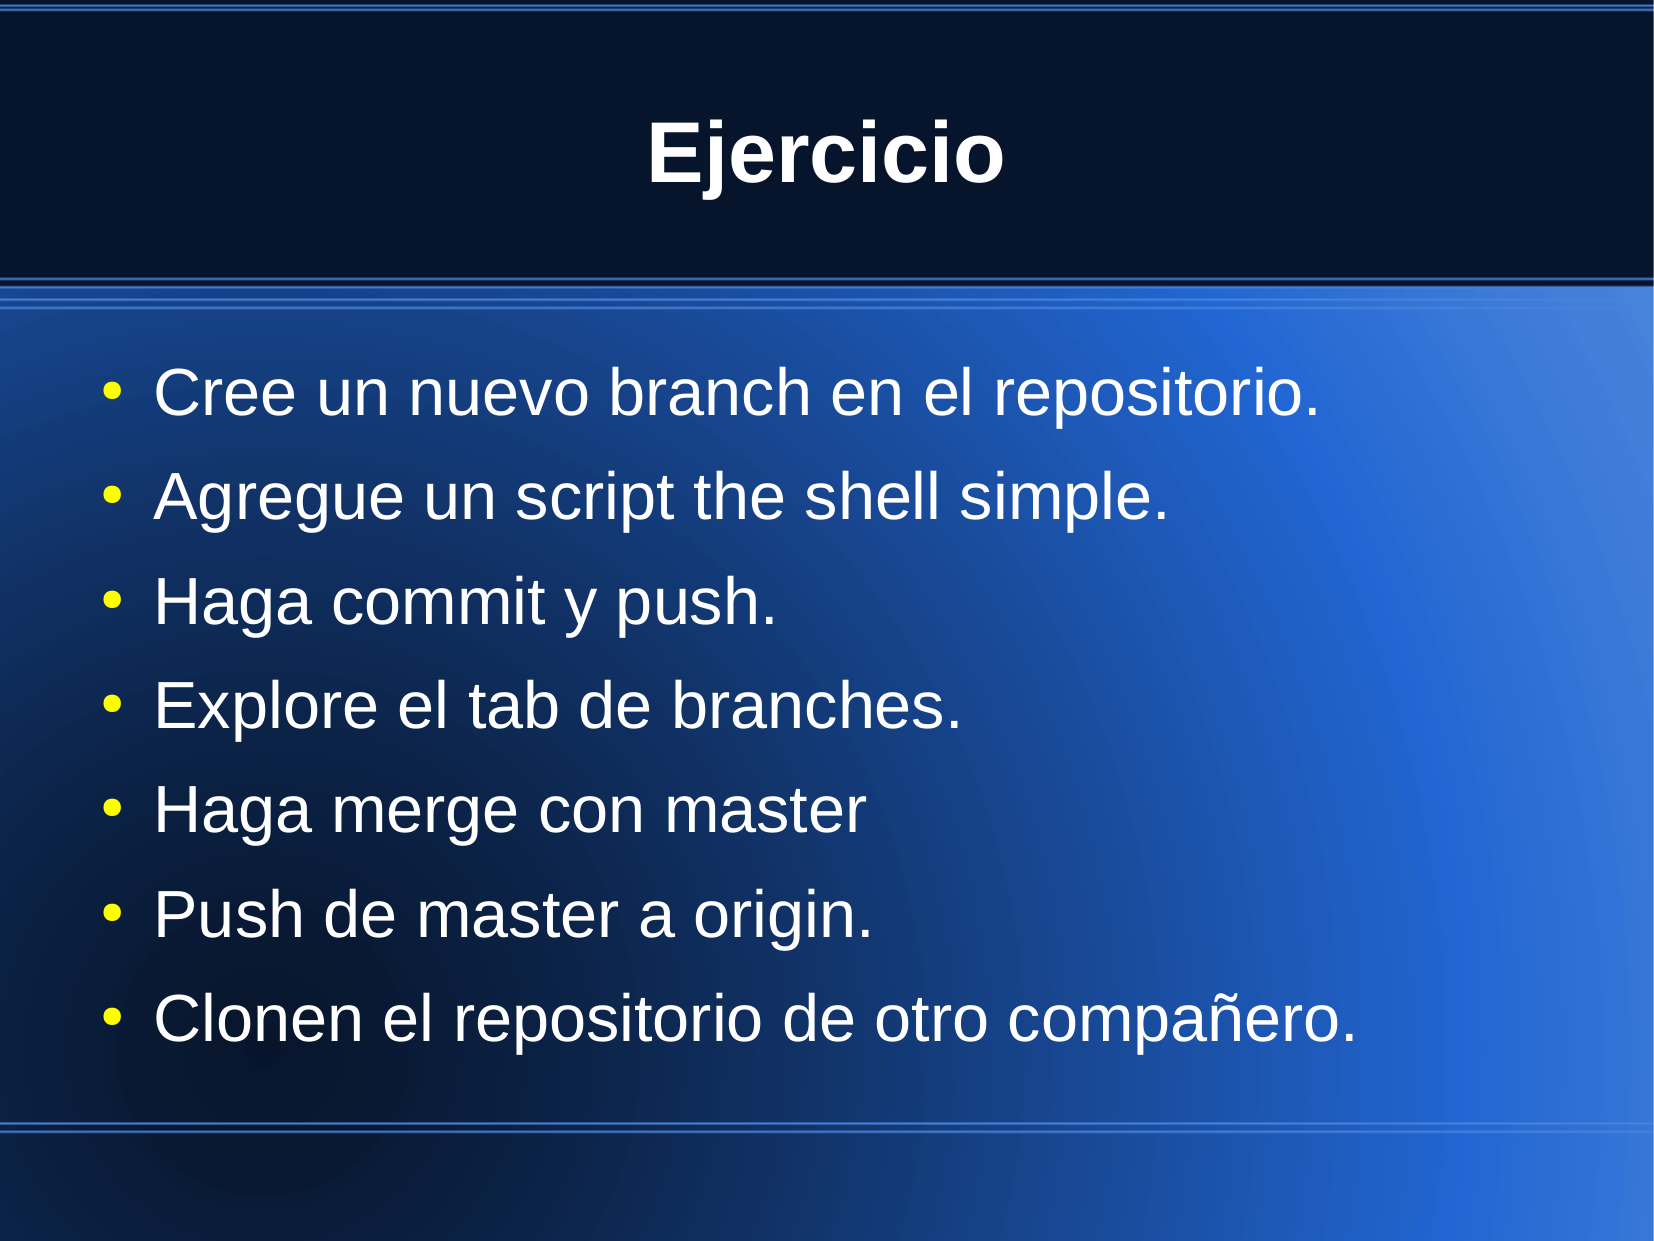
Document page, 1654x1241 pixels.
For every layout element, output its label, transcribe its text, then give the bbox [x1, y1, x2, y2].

title Ejercicio [82, 49, 1571, 257]
picture [0, 0, 1654, 1241]
list Cree un nuevo branch en el repositorio. Agregue un script the shell simple. Haga commit y push. Explore el tab de branches. Haga merge con master Push de master a origin. Clonen el repositorio de otro compañero. [82, 355, 1571, 1075]
